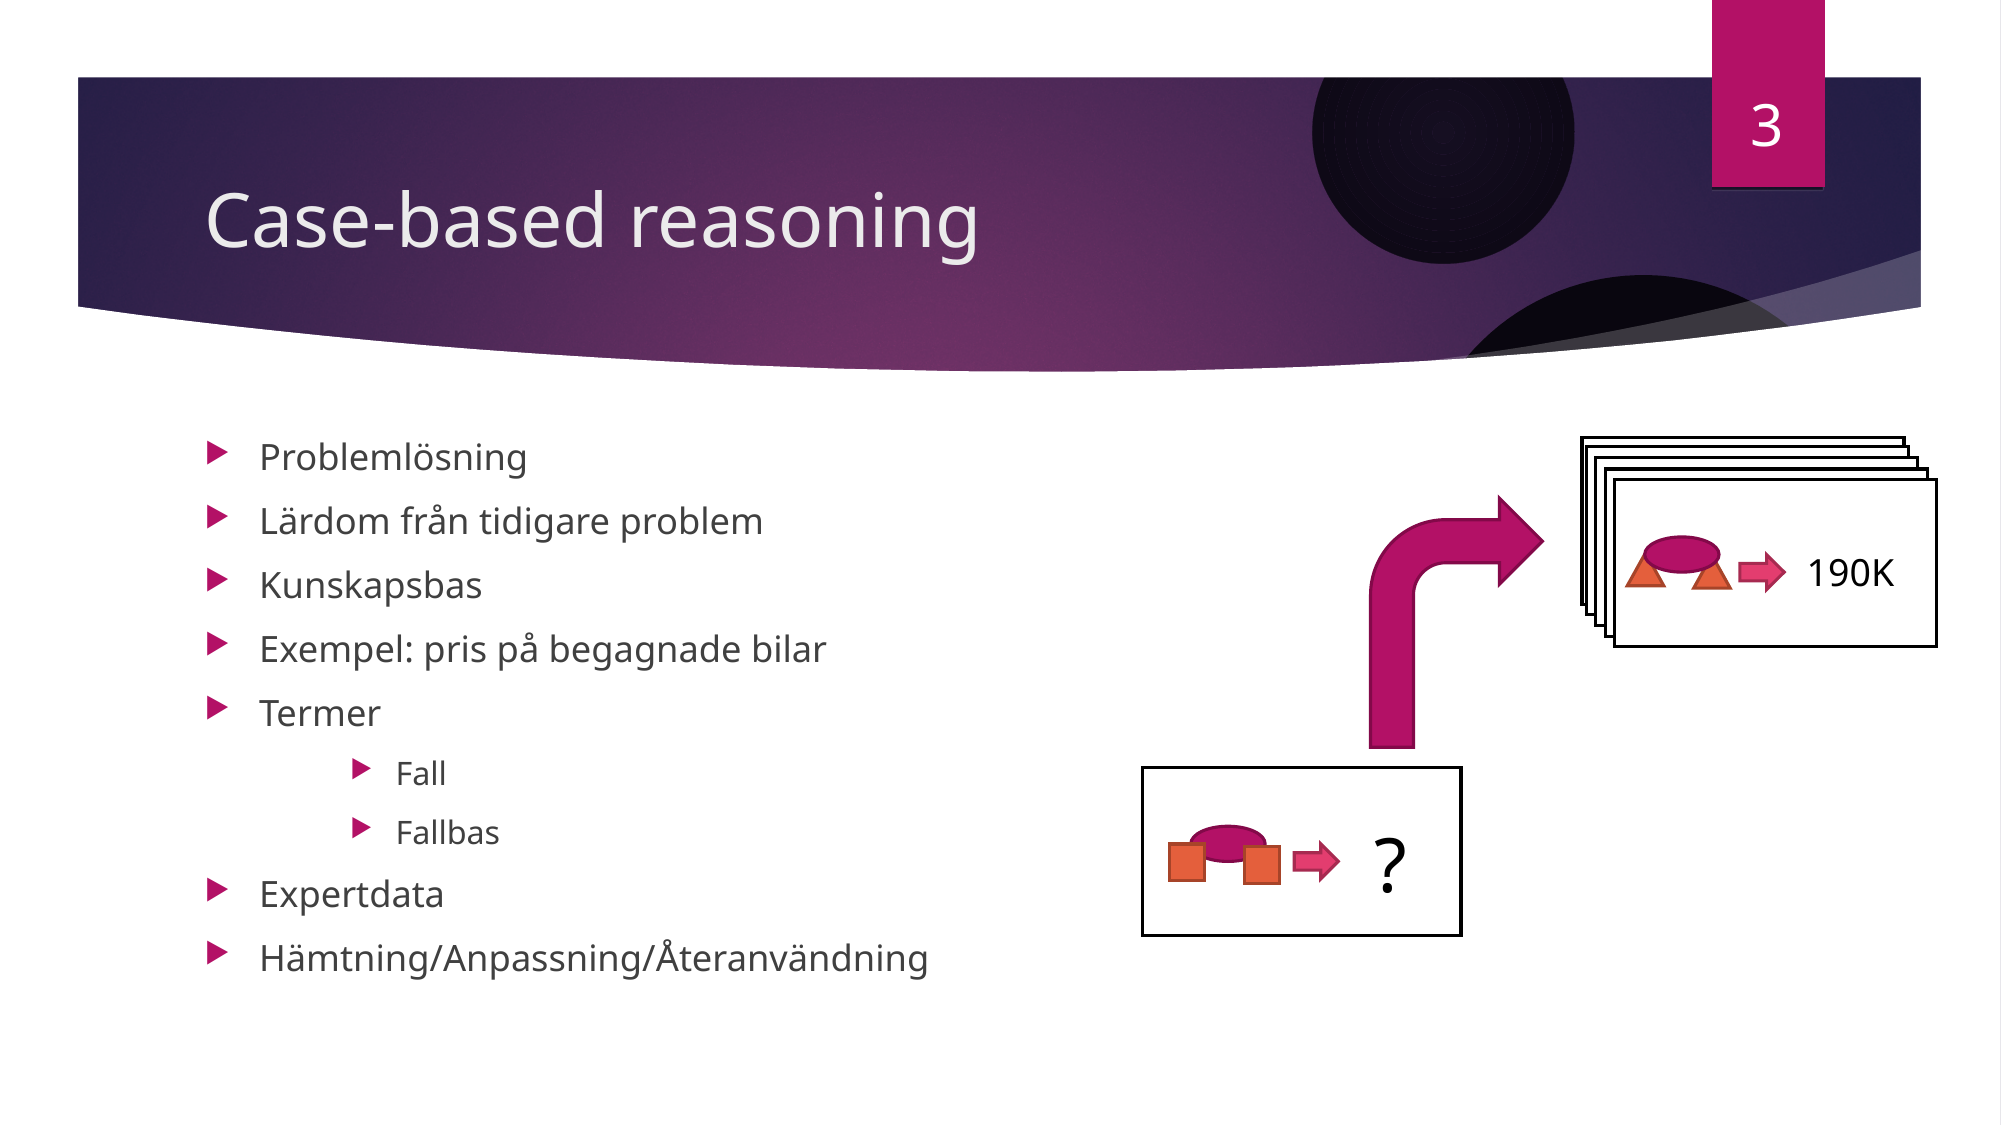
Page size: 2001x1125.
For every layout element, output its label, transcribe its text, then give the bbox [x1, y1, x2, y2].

text_box [1698, 48, 1836, 175]
text_box [1370, 498, 1543, 748]
text_box ? [1359, 809, 1461, 916]
text_box 190K [1791, 541, 1978, 603]
text_box [1142, 768, 1461, 935]
text_box [1582, 437, 1937, 647]
title Case-based reasoning [189, 159, 1627, 276]
list Problemlösning Lärdom från tidigare problem Kunskapsbas Exempel: pris på begagnade bilar Termer Fall Fallbas Expertdata Hämtning/Anpassning/Återanvändning [189, 427, 1638, 988]
